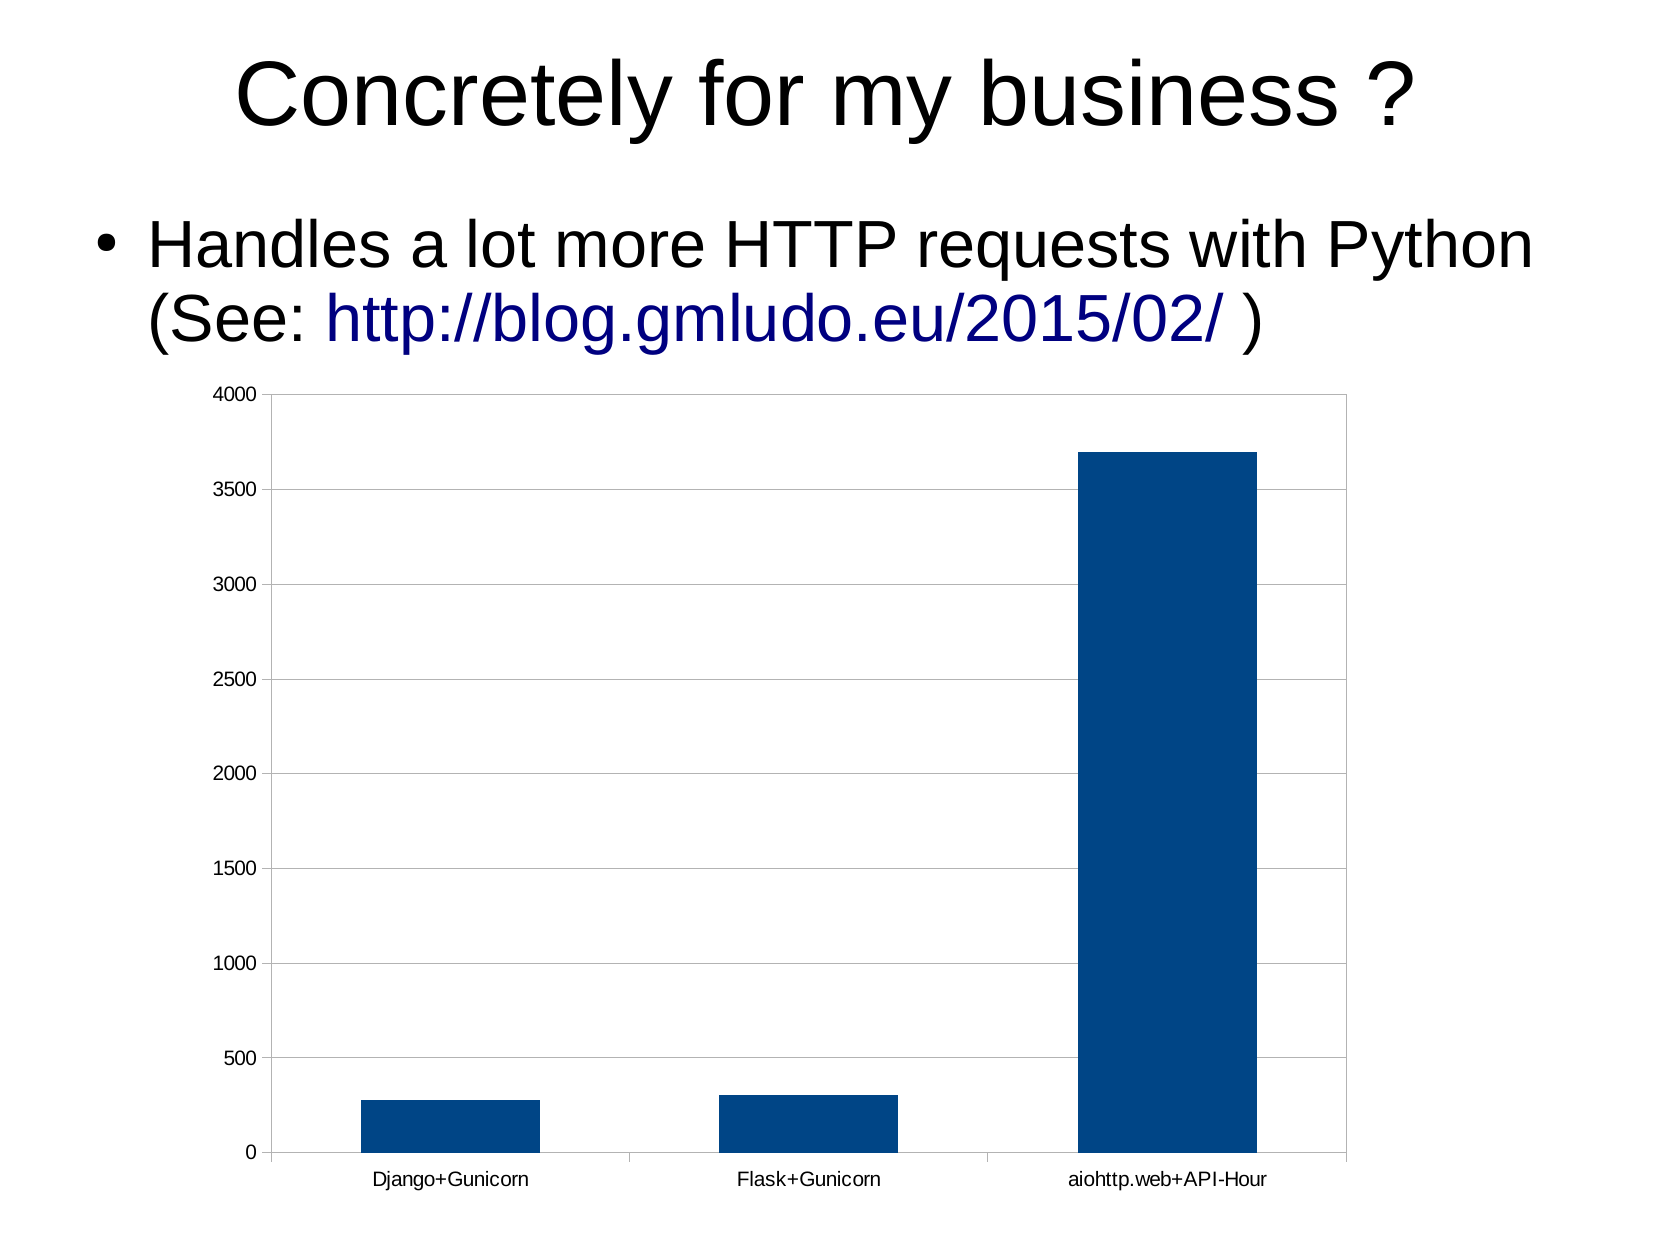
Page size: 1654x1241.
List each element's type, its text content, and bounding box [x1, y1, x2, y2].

title Concretely for my business ? [82, 0, 1571, 198]
chart [188, 366, 1371, 1208]
list Handles a lot more HTTP requests with Python (See: http://blog.gmludo.eu/2015/02/ ) [76, 206, 1565, 926]
